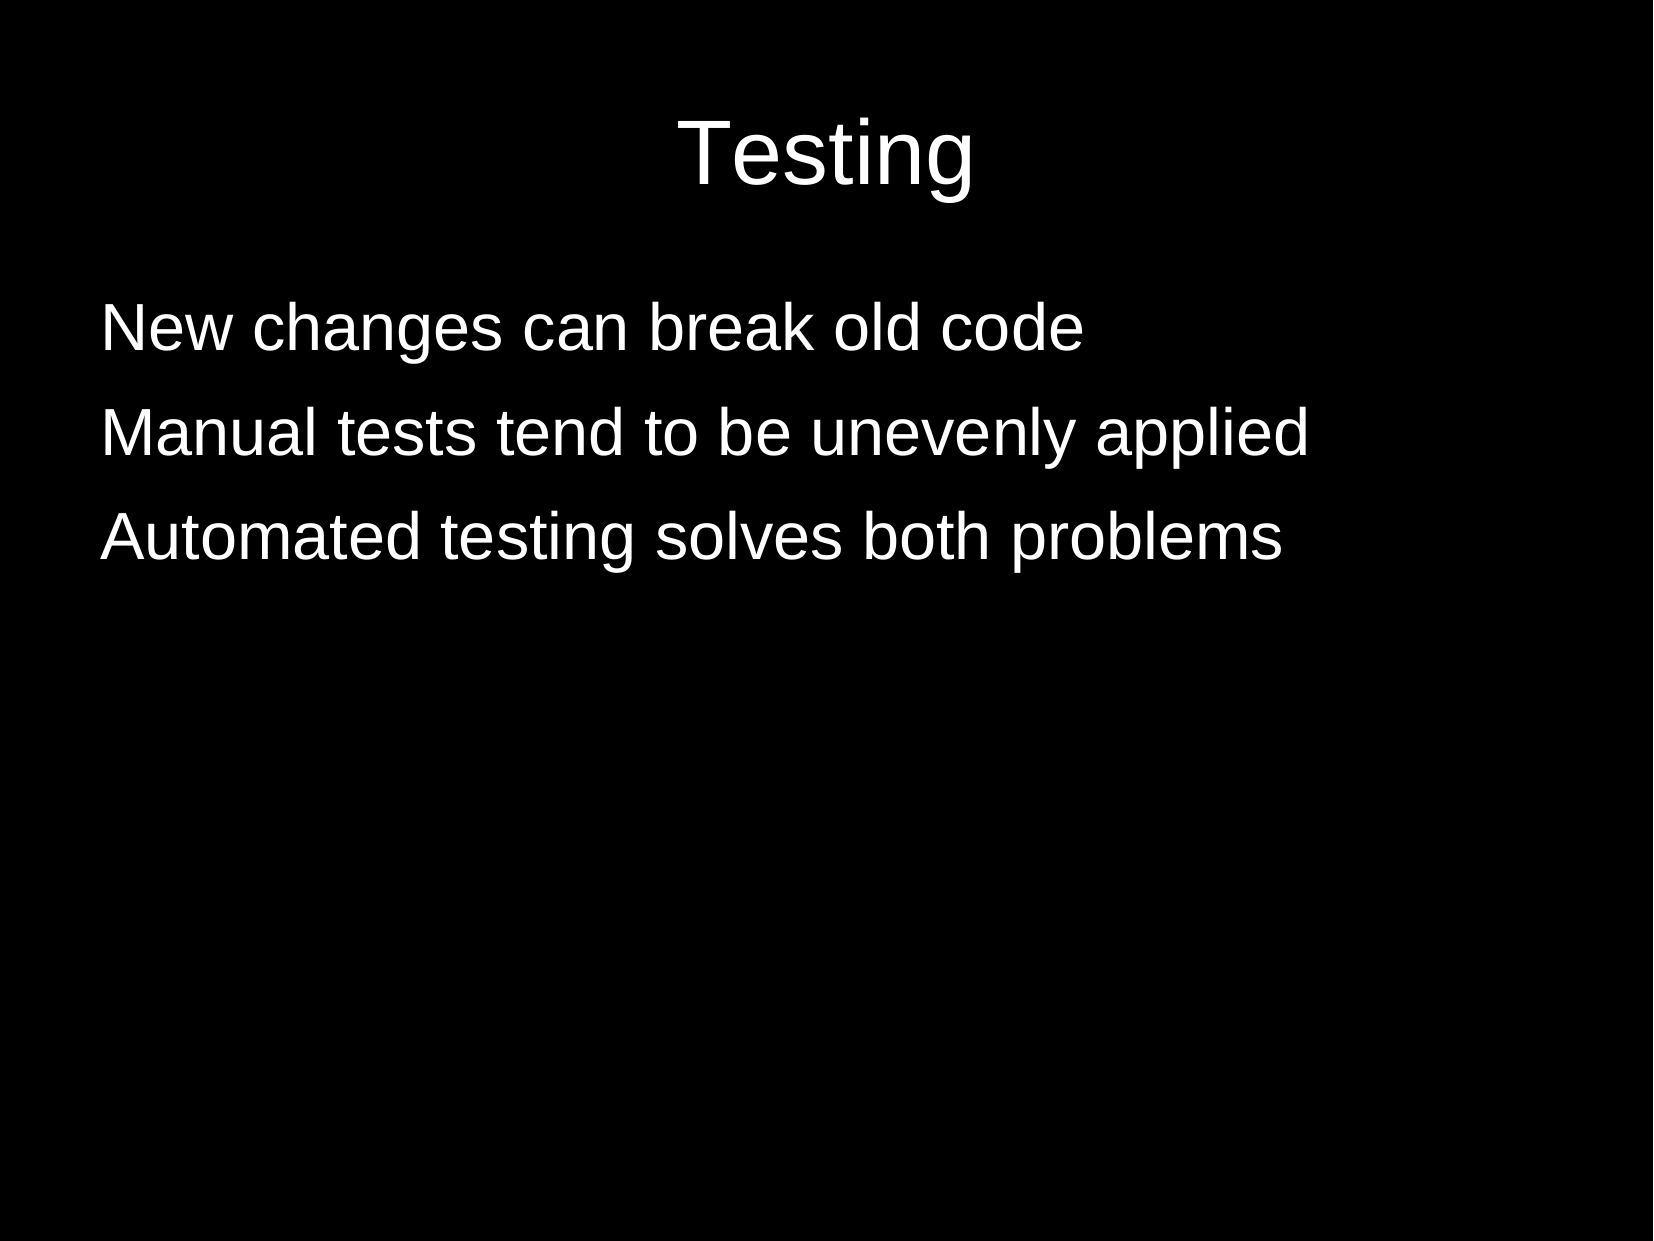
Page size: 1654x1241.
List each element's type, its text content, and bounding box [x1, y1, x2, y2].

list New changes can break old code Manual tests tend to be unevenly applied Automated testing solves both problems [82, 290, 1571, 1095]
title Testing [82, 56, 1571, 250]
